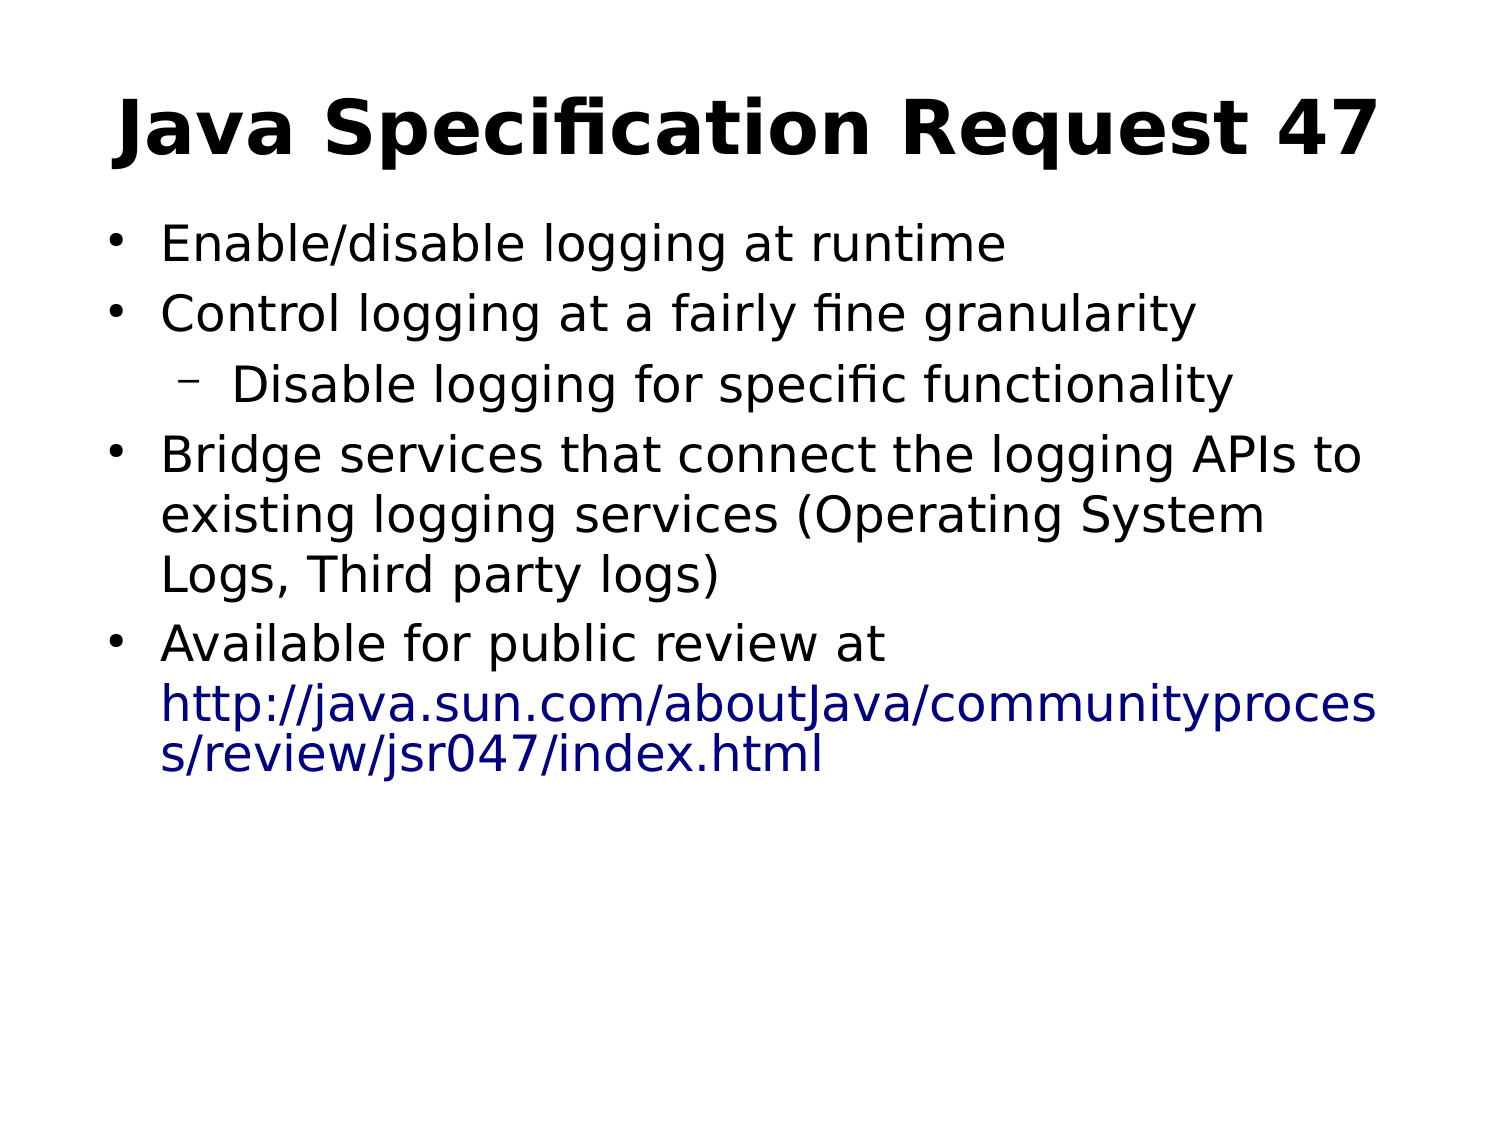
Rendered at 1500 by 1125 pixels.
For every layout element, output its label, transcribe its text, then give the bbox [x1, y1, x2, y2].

title Java Specification Request 47 [75, 44, 1425, 177]
list Enable/disable logging at runtime Control logging at a fairly fine granularity Disable logging for specific functionality Bridge services that connect the logging APIs to existing logging services (Operating System Logs, Third party logs) Available for public review at http://java.sun.com/aboutJava/communityprocess/review/jsr047/index.html [75, 204, 1395, 1075]
